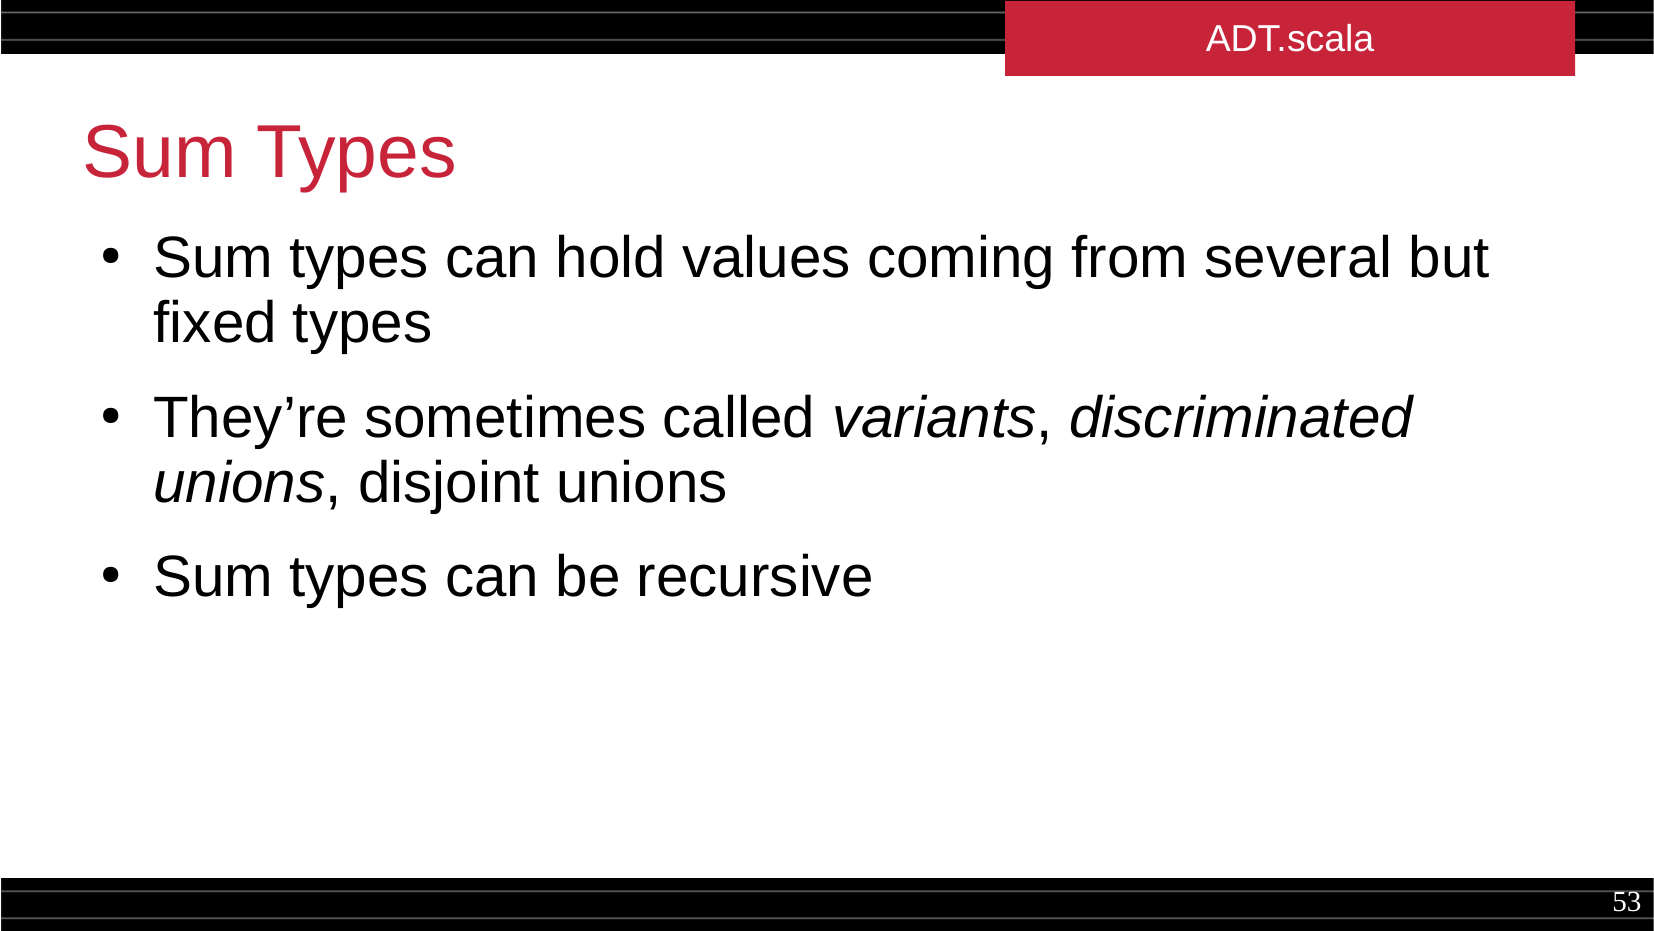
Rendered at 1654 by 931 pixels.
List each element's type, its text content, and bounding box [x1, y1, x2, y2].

text_box ADT.scala [1005, 0, 1576, 76]
list Sum types can hold values coming from several but fixed types They’re sometimes called variants, discriminated unions, disjoint unions Sum types can be recursive [82, 225, 1571, 856]
title Sum Types [82, 92, 1571, 211]
picture [1, 878, 1654, 931]
picture [1, 0, 1005, 54]
picture [1576, 0, 1654, 54]
